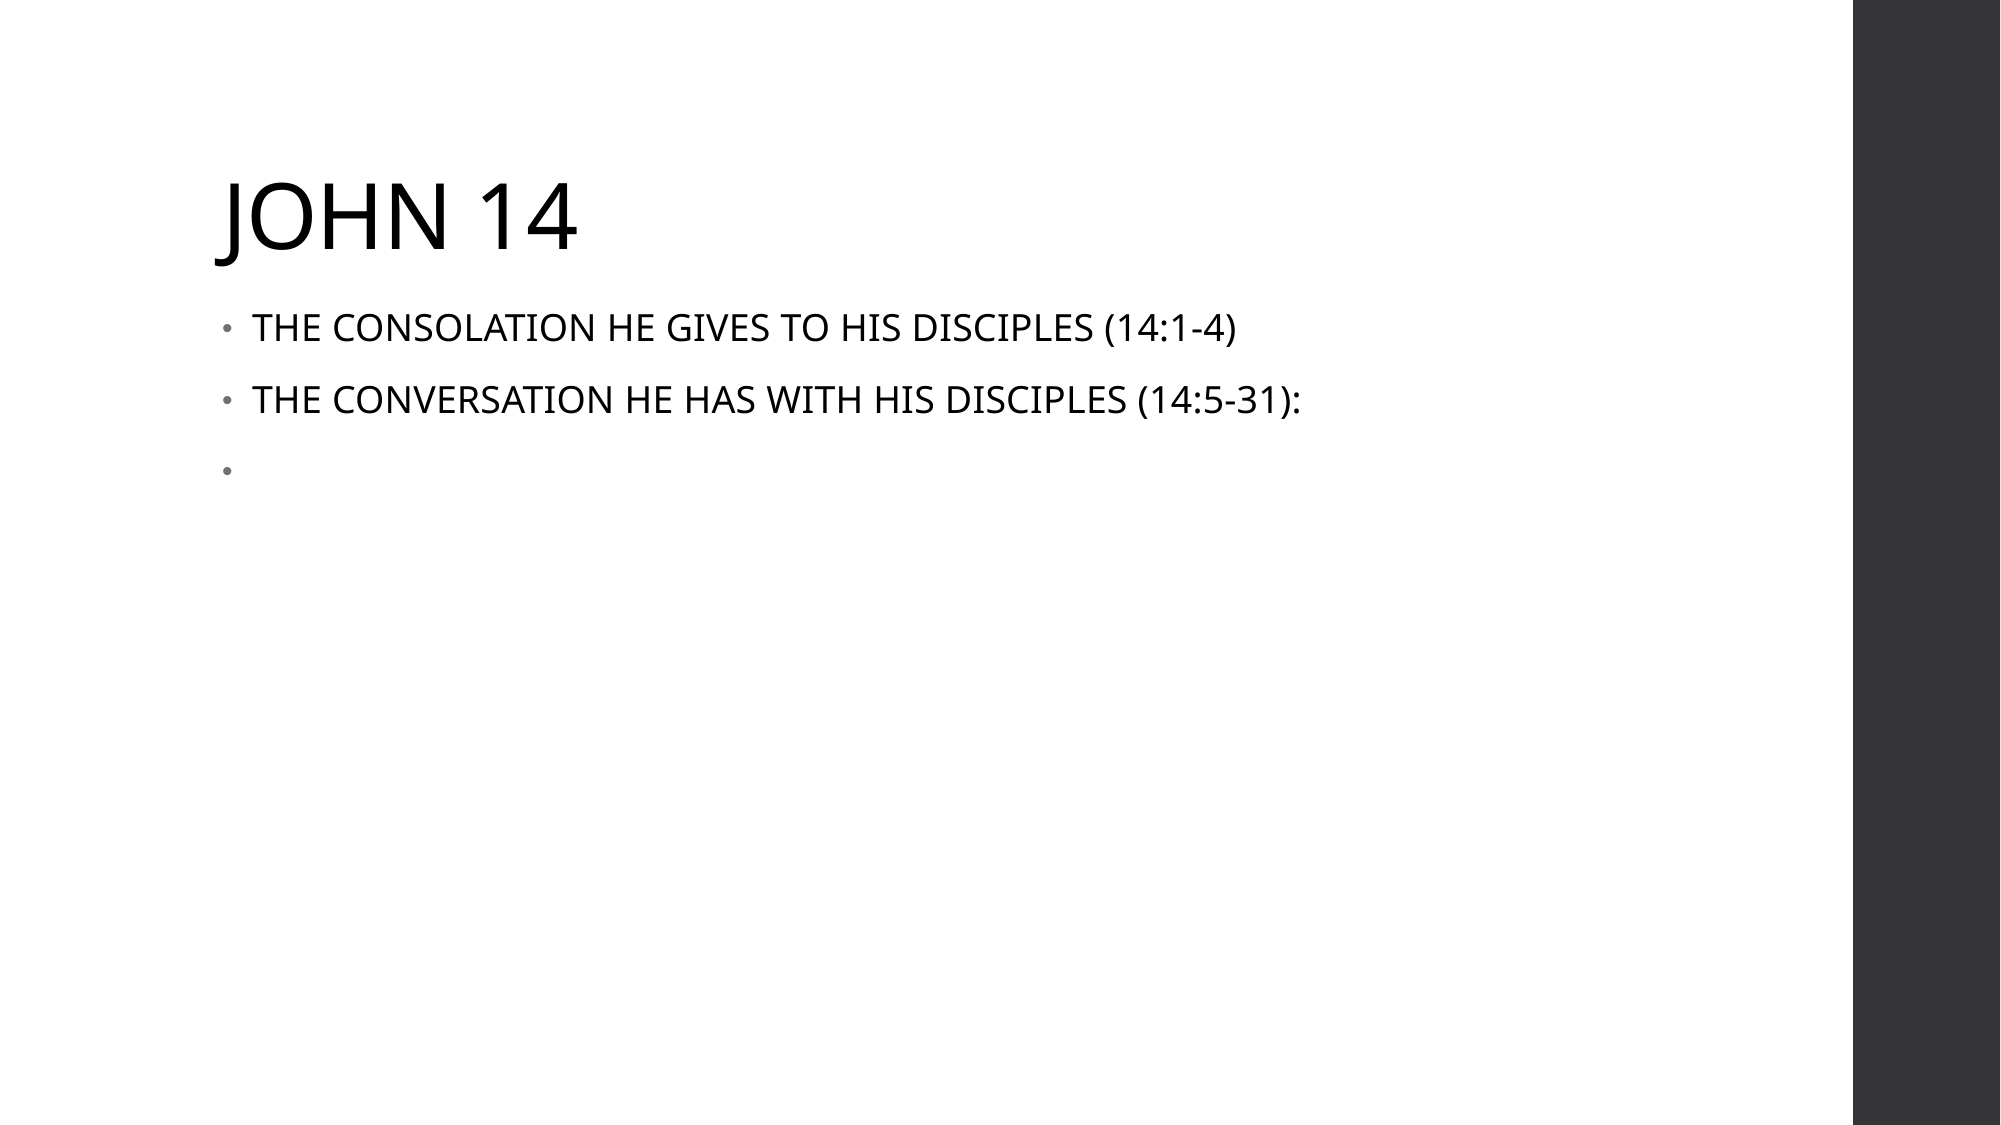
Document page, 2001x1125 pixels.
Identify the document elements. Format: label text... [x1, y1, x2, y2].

list THE CONSOLATION HE GIVES TO HIS DISCIPLES (14:1-4) THE CONVERSATION HE HAS WITH HIS DISCIPLES (14:5-31): [206, 299, 1617, 1014]
title JOHN 14 [206, 60, 1797, 278]
